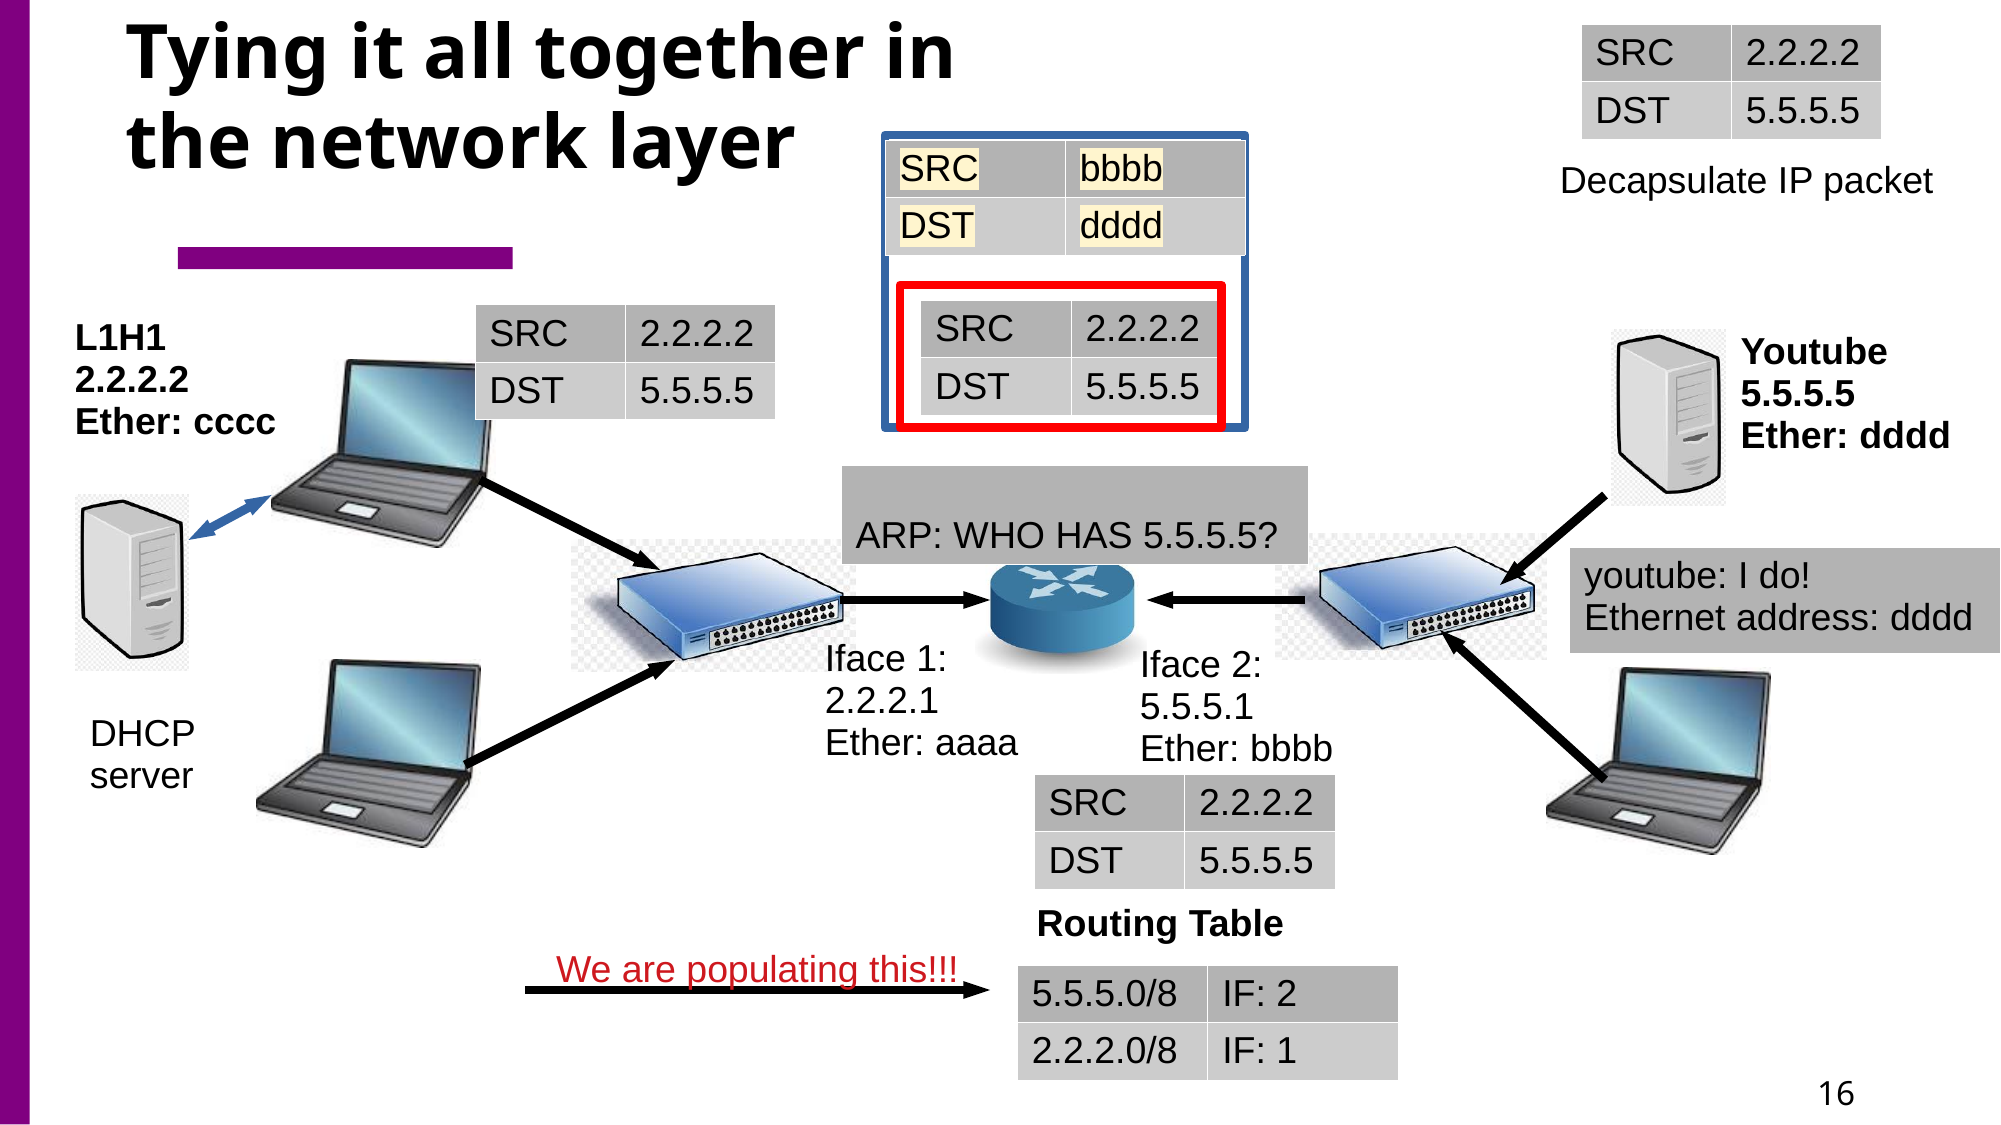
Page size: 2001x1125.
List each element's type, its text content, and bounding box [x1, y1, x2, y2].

table_cell dddd [1066, 198, 1245, 255]
table_header ARP: WHO HAS 5.5.5.5? [842, 466, 1308, 564]
table_cell DST [476, 363, 625, 419]
text_box L1H1 2.2.2.2 Ether: cccc [60, 309, 316, 451]
text_box Iface 2: 5.5.5.1 Ether: bbbb [1125, 636, 1372, 777]
picture [75, 494, 189, 671]
picture [1275, 533, 1547, 661]
table_header bbbb [1066, 141, 1245, 197]
table_header SRC [1035, 775, 1184, 831]
text_box DHCP server [75, 705, 221, 804]
table_cell 2.2.2.0/8 [1018, 1023, 1207, 1080]
picture [1546, 667, 1771, 856]
table_header 2.2.2.2 [1185, 775, 1335, 831]
picture [975, 565, 1147, 674]
picture [271, 359, 496, 548]
picture [256, 659, 481, 848]
text_box Decapsulate IP packet [1545, 151, 1949, 209]
picture [571, 539, 856, 672]
table_cell 5.5.5.5 [1732, 82, 1881, 139]
table_header SRC [886, 141, 1065, 197]
table_header 5.5.5.0/8 [1018, 966, 1207, 1022]
table_cell 5.5.5.5 [626, 363, 775, 419]
text_box Youtube 5.5.5.5 Ether: dddd [1725, 322, 1981, 506]
table_header youtube: I do! Ethernet address: dddd [1570, 548, 2000, 653]
table_header 2.2.2.2 [626, 305, 775, 362]
table_cell DST [1582, 82, 1731, 139]
text_box Routing Table [1021, 895, 1469, 953]
table_cell DST [921, 358, 1071, 415]
table_header SRC [1582, 25, 1731, 81]
table_cell 5.5.5.5 [1072, 358, 1217, 415]
table_header SRC [476, 305, 625, 362]
table_cell 5.5.5.5 [1185, 832, 1335, 889]
text_box Iface 1: 2.2.2.1 Ether: aaaa [810, 630, 1051, 771]
table_cell DST [886, 198, 1065, 255]
picture [1611, 329, 1726, 506]
table_header 2.2.2.2 [1732, 25, 1881, 81]
table_header 2.2.2.2 [1072, 301, 1217, 357]
table_header IF: 2 [1208, 966, 1398, 1022]
table_cell IF: 1 [1208, 1023, 1398, 1080]
table_header SRC [921, 301, 1071, 357]
title Tying it all together in the network layer [75, 14, 1776, 174]
table_cell DST [1035, 832, 1184, 889]
